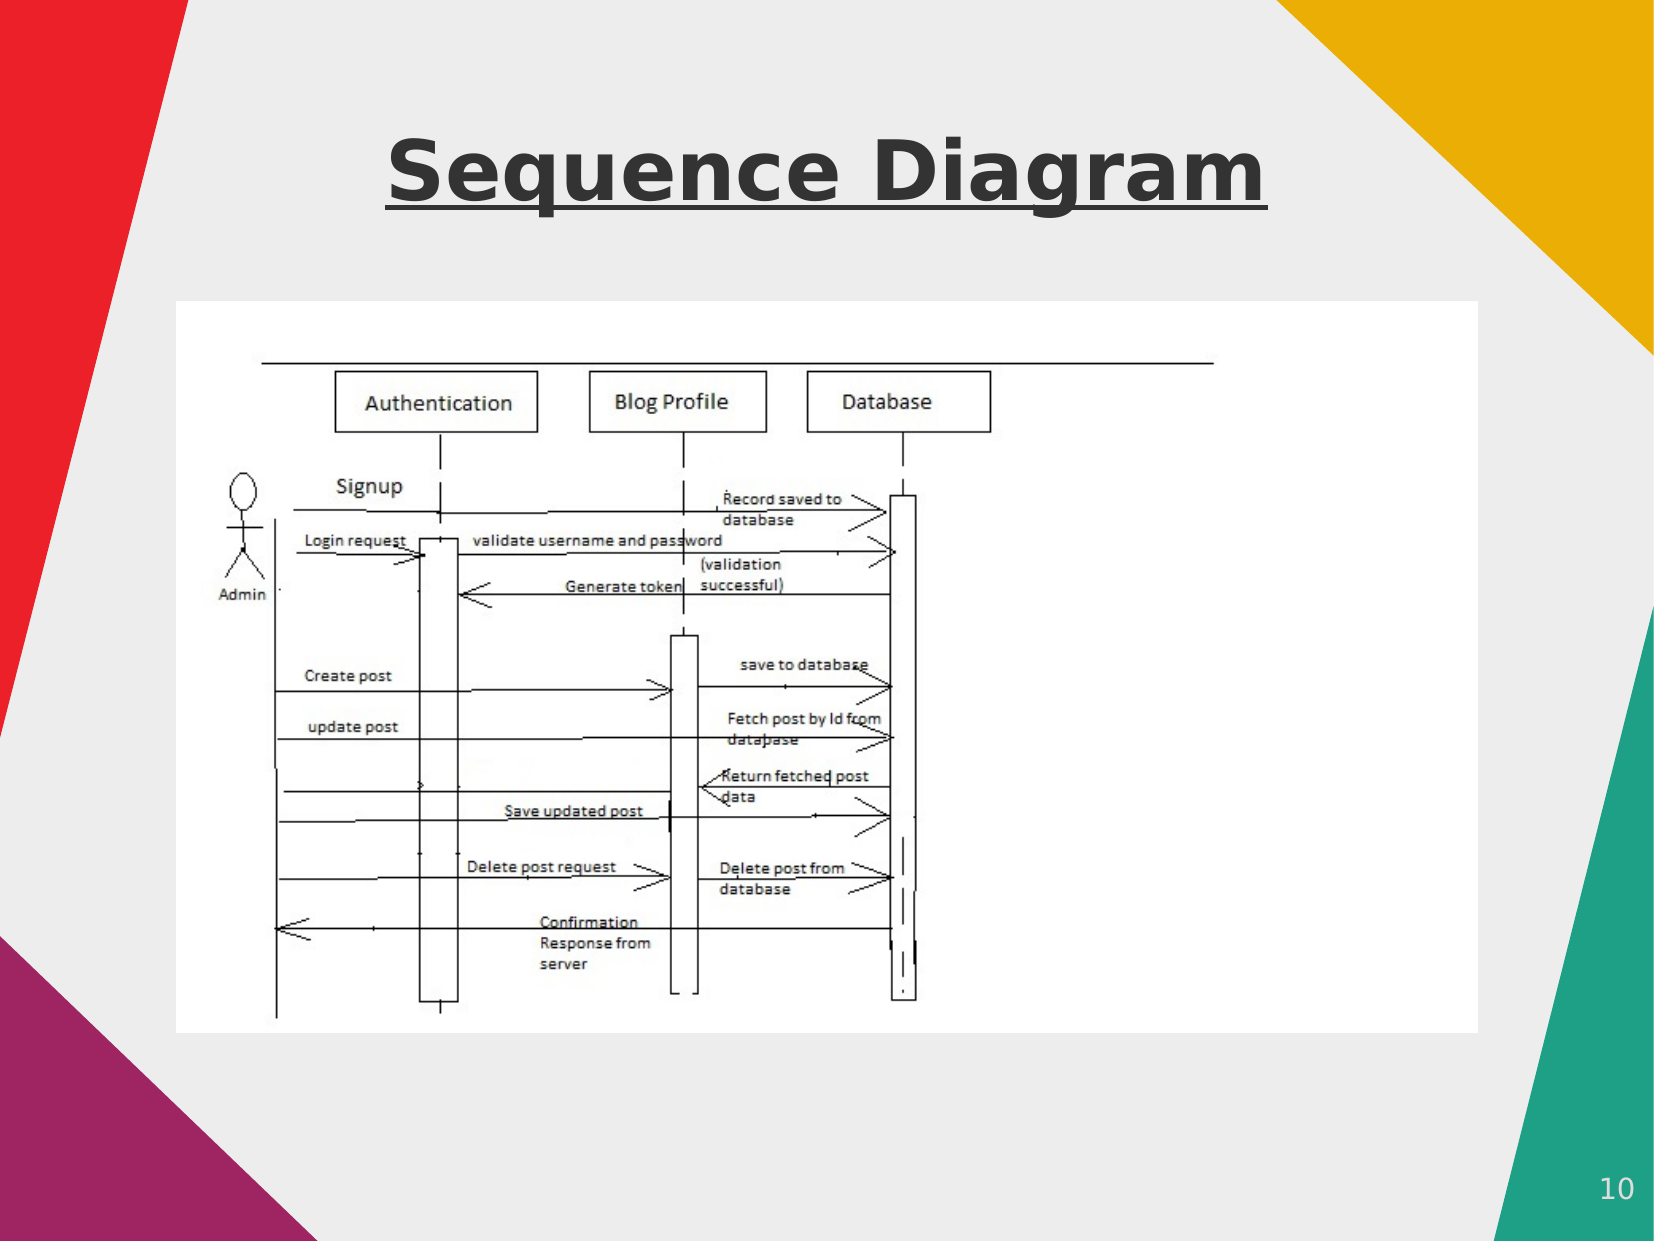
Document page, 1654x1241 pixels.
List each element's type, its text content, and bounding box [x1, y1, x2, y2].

title Sequence Diagram [114, 73, 1539, 271]
picture [176, 301, 1478, 1033]
